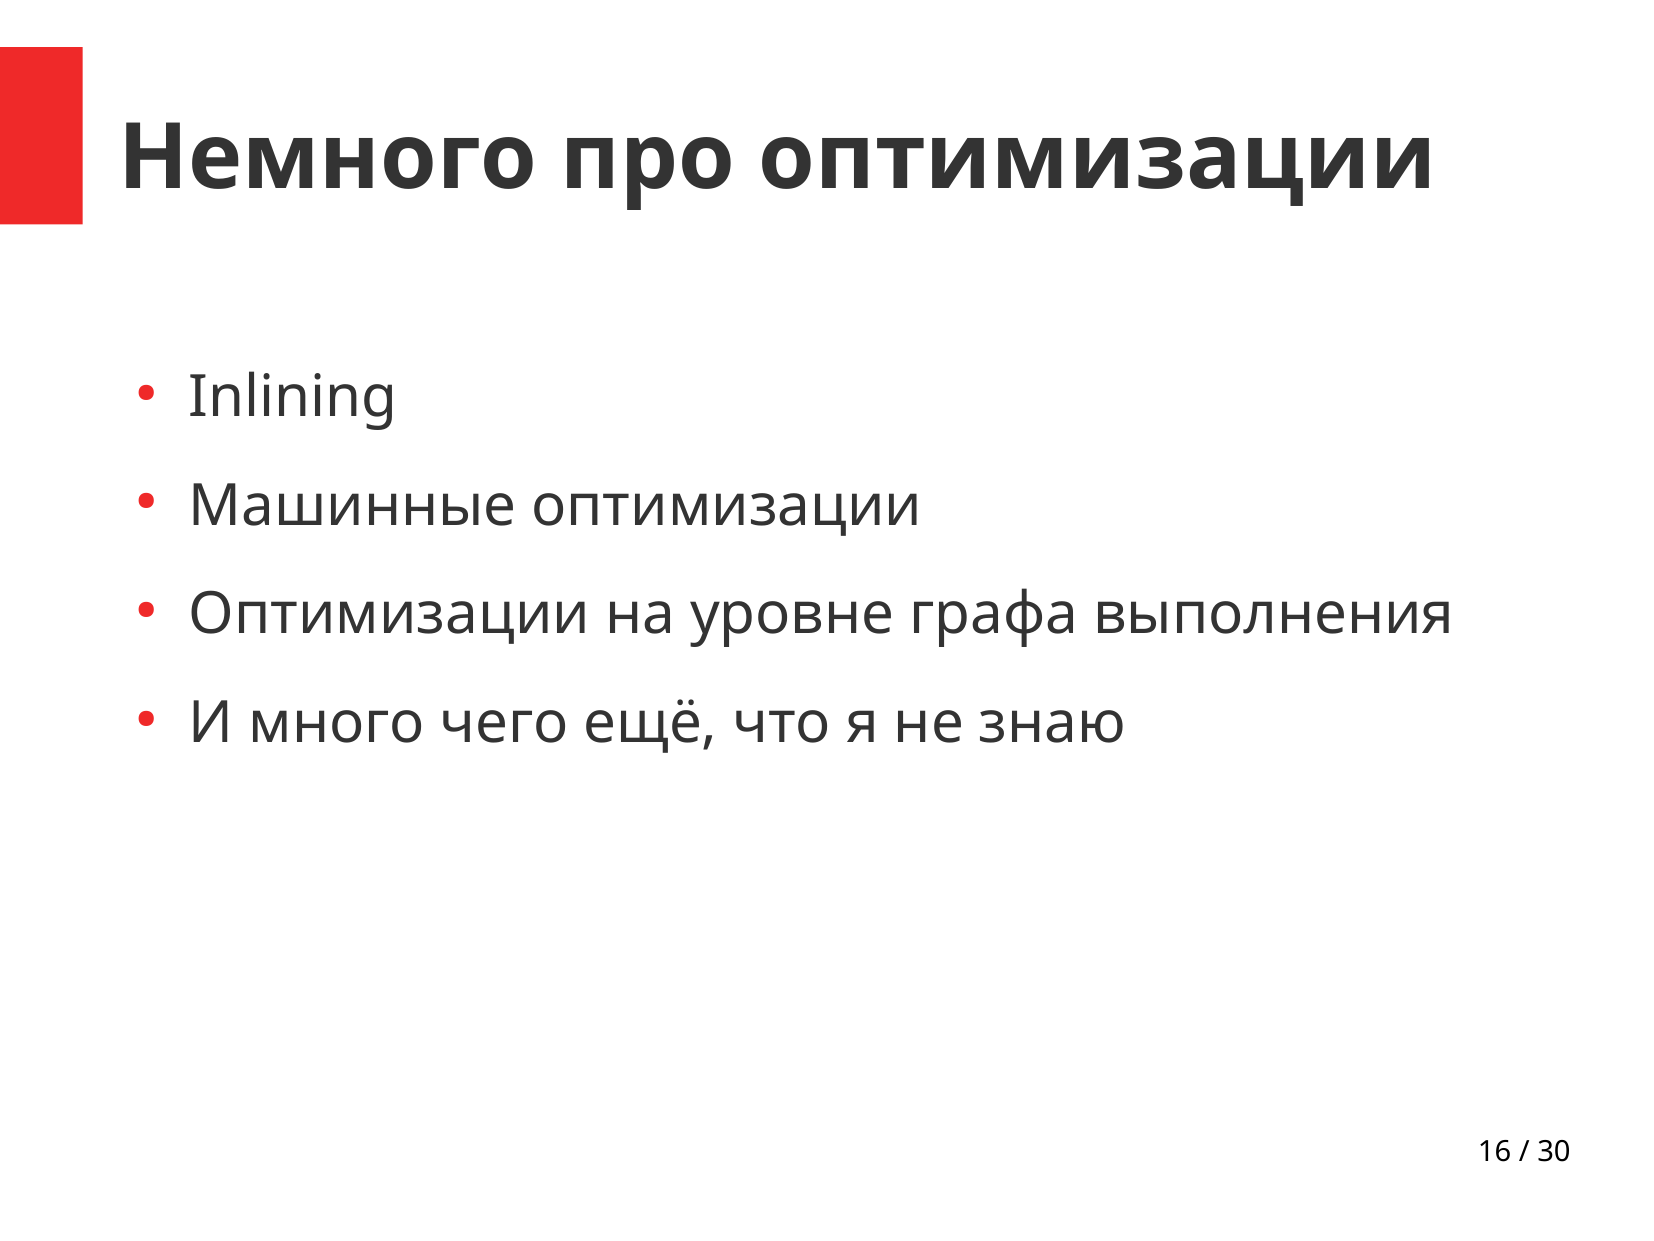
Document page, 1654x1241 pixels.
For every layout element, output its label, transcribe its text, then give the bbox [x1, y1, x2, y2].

title Немного про оптимизации [118, 49, 1571, 257]
list Inlining Машинные оптимизации Оптимизации на уровне графа выполнения И много чего ещё, что я не знаю [118, 354, 1536, 1074]
